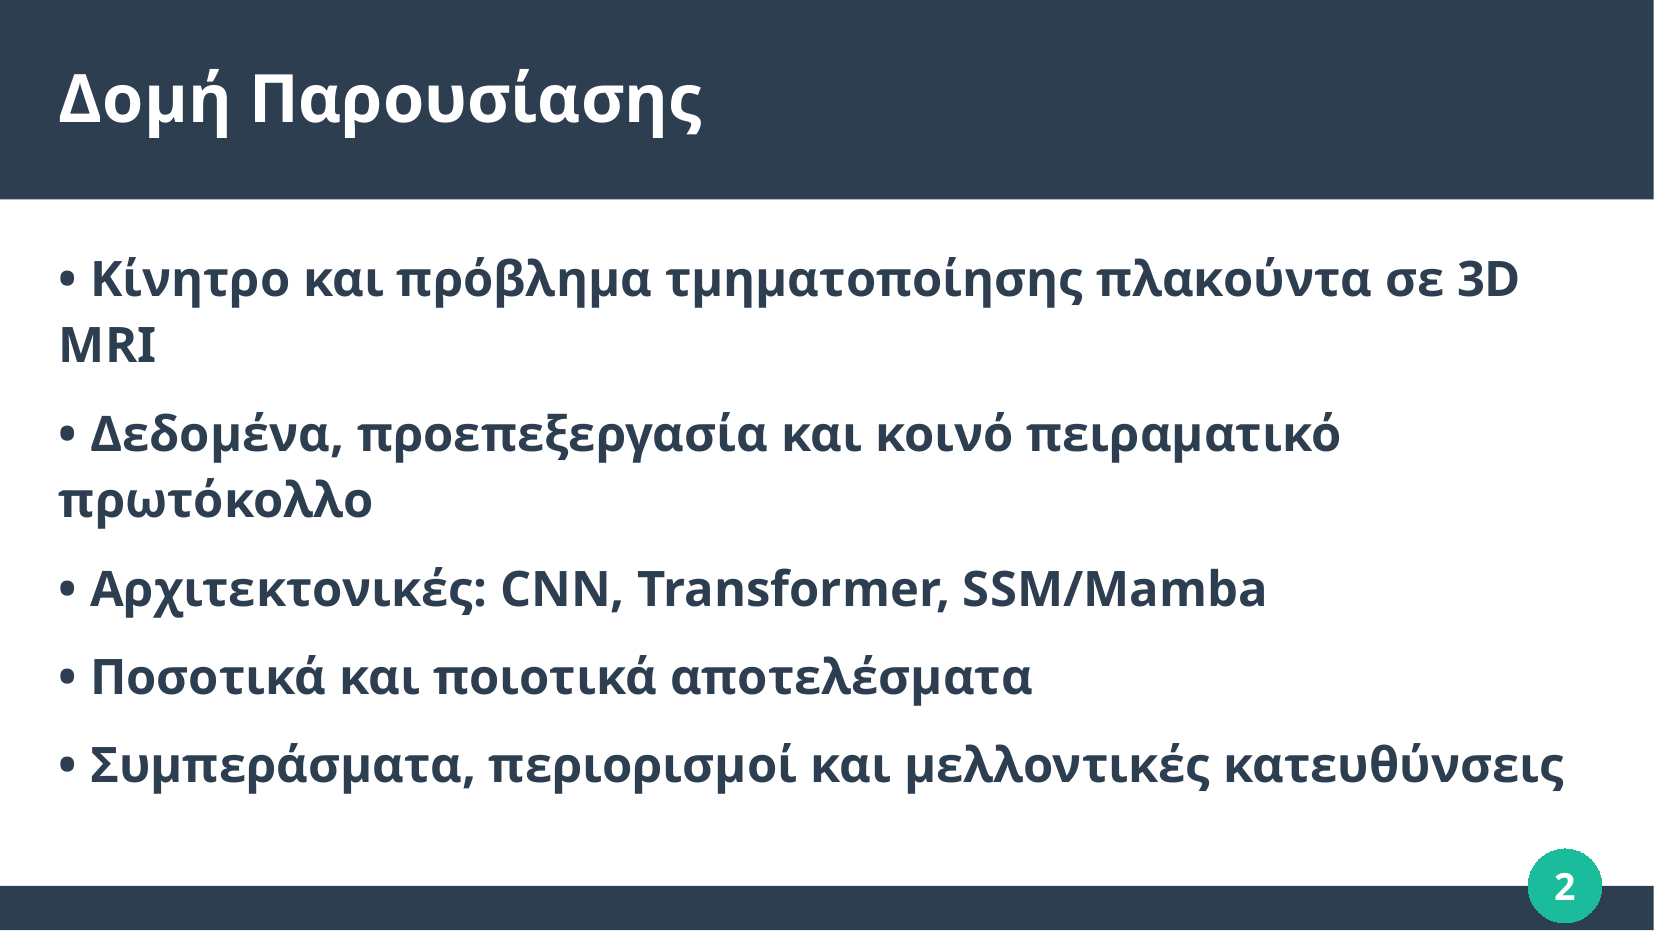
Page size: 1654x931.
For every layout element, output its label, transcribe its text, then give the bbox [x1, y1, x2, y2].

title Δομή Παρουσίασης [59, 37, 1595, 156]
list • Κίνητρο και πρόβλημα τμηματοποίησης πλακούντα σε 3D MRI • Δεδομένα, προεπεξεργασία και κοινό πειραματικό πρωτόκολλο • Αρχιτεκτονικές: CNN, Transformer, SSM/Mamba • Ποσοτικά και ποιοτικά αποτελέσματα • Συμπεράσματα, περιορισμοί και μελλοντικές κατευθύνσεις [59, 243, 1595, 864]
